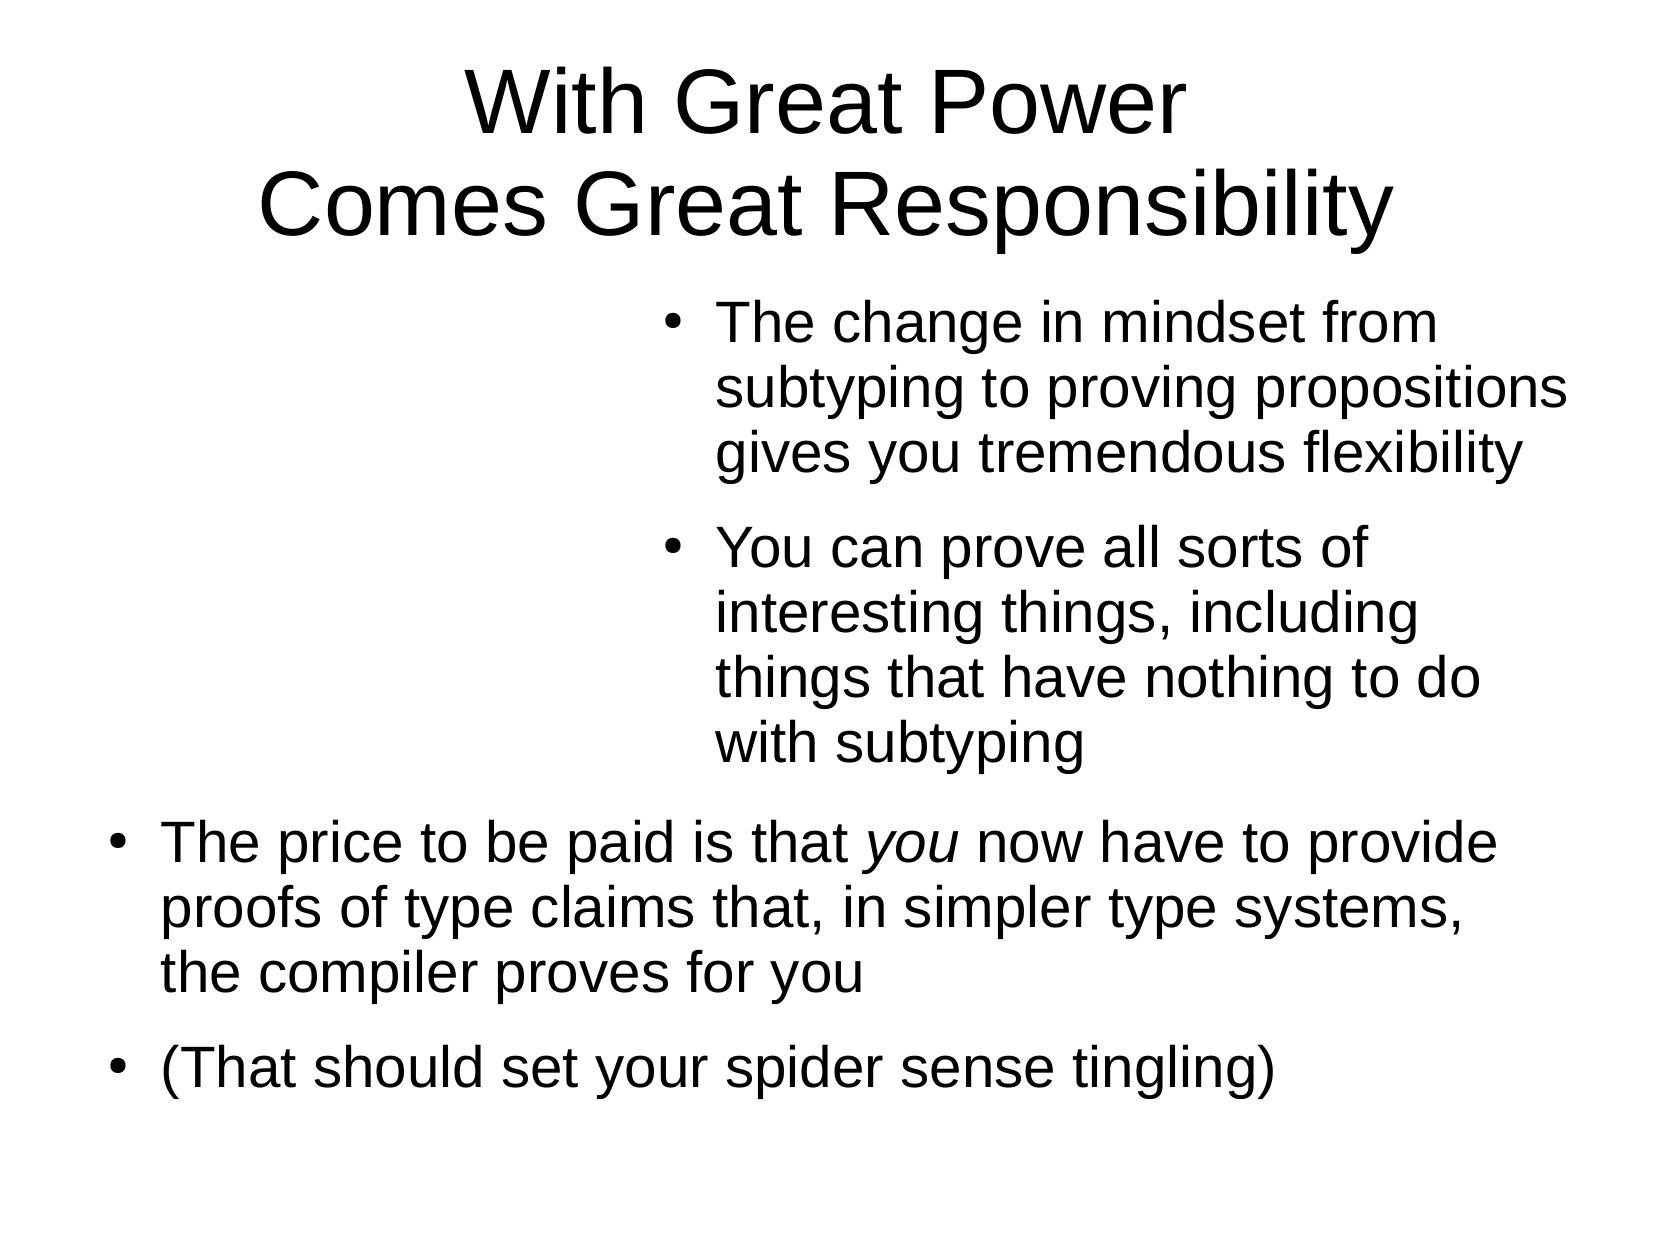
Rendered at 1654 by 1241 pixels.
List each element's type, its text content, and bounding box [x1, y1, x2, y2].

list The price to be paid is that you now have to provide proofs of type claims that, in simpler type systems, the compiler proves for you (That should set your spider sense tingling) [90, 810, 1561, 1169]
list The change in mindset from subtyping to proving propositions gives you tremendous flexibility You can prove all sorts of interesting things, including things that have nothing to do with subtyping [645, 290, 1571, 774]
title With Great Power Comes Great Responsibility [82, 49, 1571, 257]
